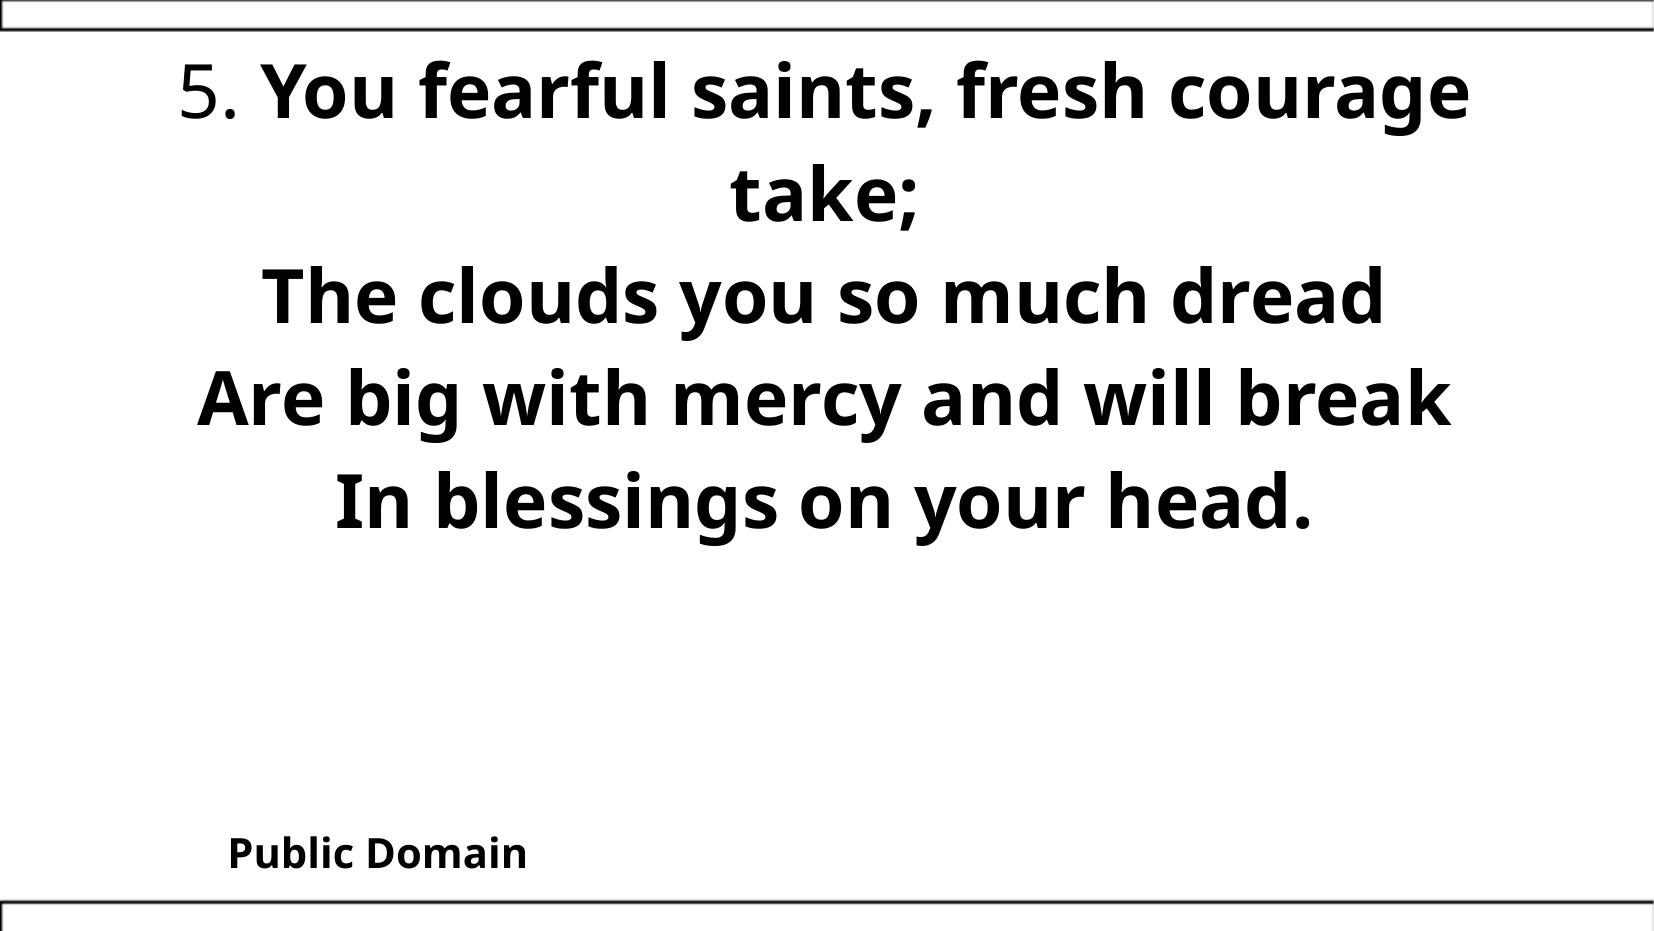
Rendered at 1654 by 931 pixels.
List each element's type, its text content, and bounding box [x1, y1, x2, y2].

text_box 5. You fearful saints, fresh courage take; The clouds you so much dread Are big with mercy and will break In blessings on your head. Public Domain [105, 31, 1546, 768]
picture [0, 0, 1654, 931]
